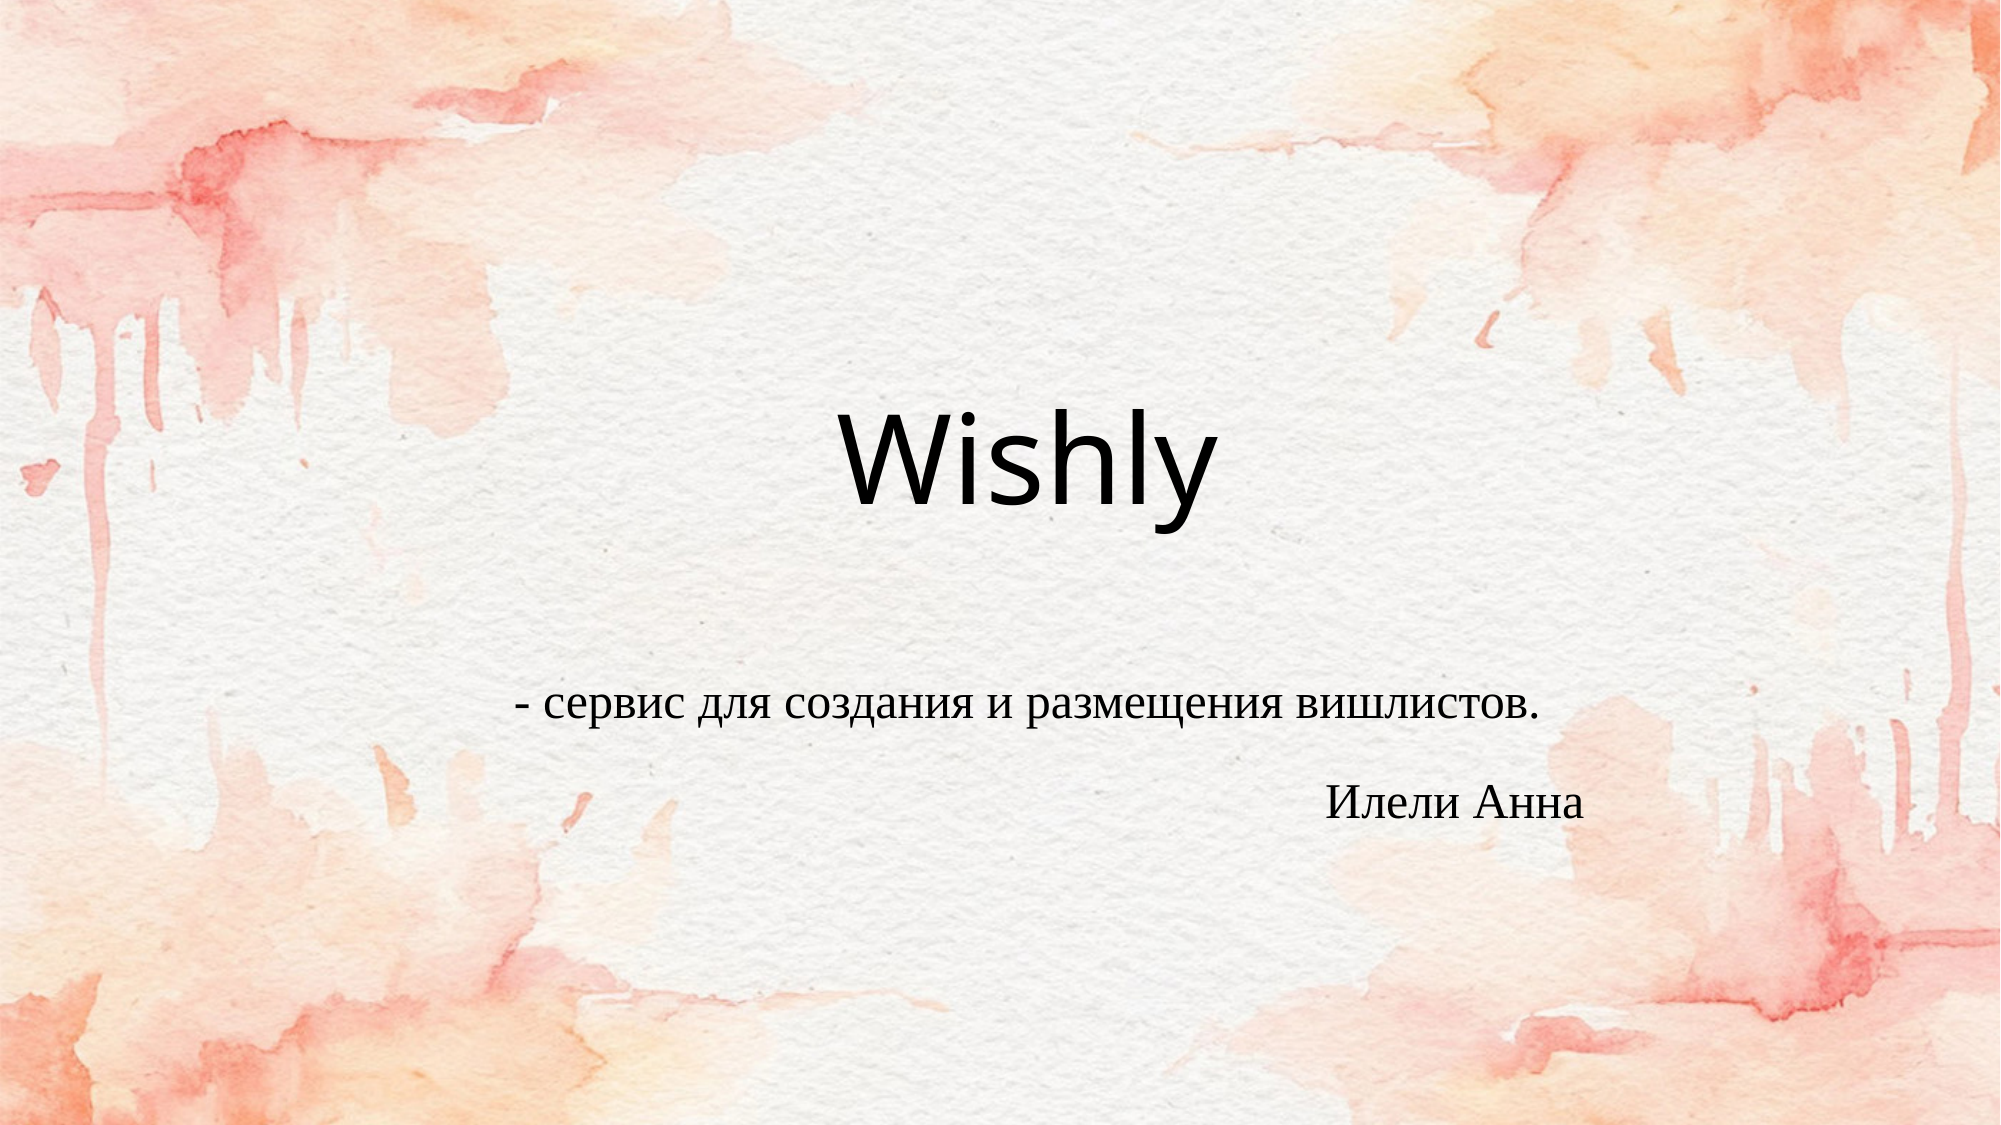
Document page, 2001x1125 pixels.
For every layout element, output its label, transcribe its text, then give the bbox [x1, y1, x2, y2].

subtitle - сервис для создания и размещения вишлистов. Илели Анна [442, 562, 1613, 835]
title Wishly [442, 267, 1613, 539]
picture [0, 0, 2001, 1125]
